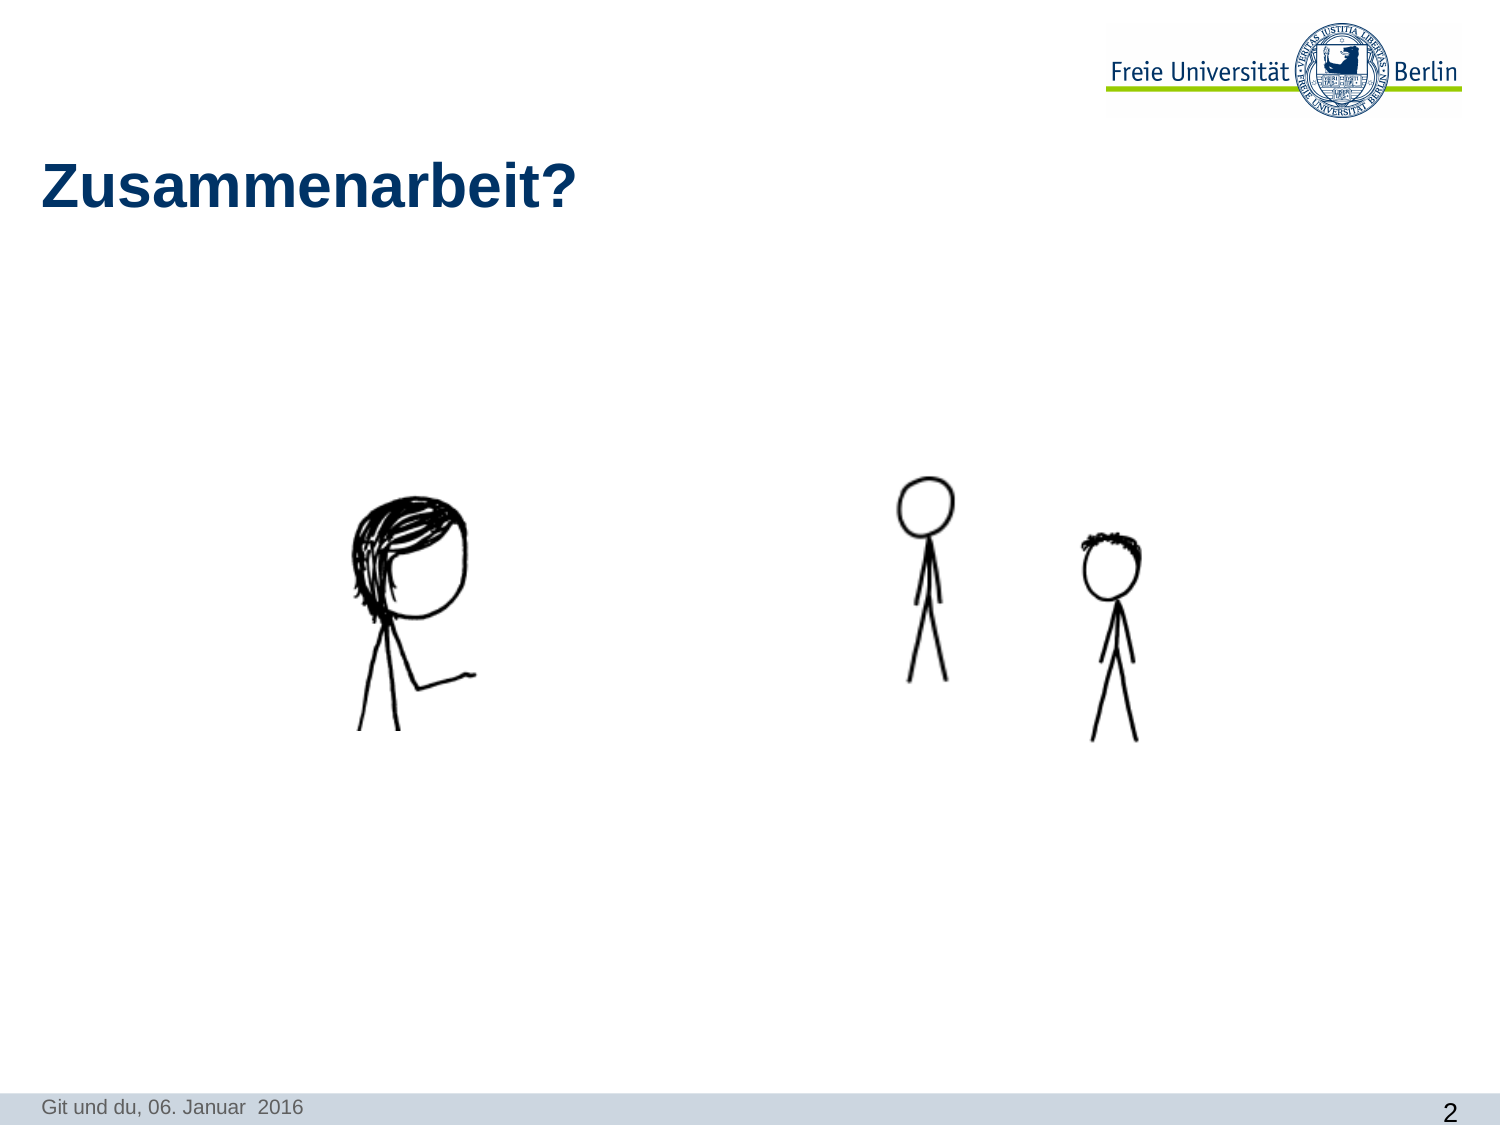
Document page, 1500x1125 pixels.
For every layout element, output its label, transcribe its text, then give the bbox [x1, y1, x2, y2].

title Zusammenarbeit? [41, 150, 1460, 221]
picture [1106, 23, 1462, 118]
picture [891, 473, 959, 688]
picture [333, 487, 489, 731]
picture [1074, 525, 1153, 752]
